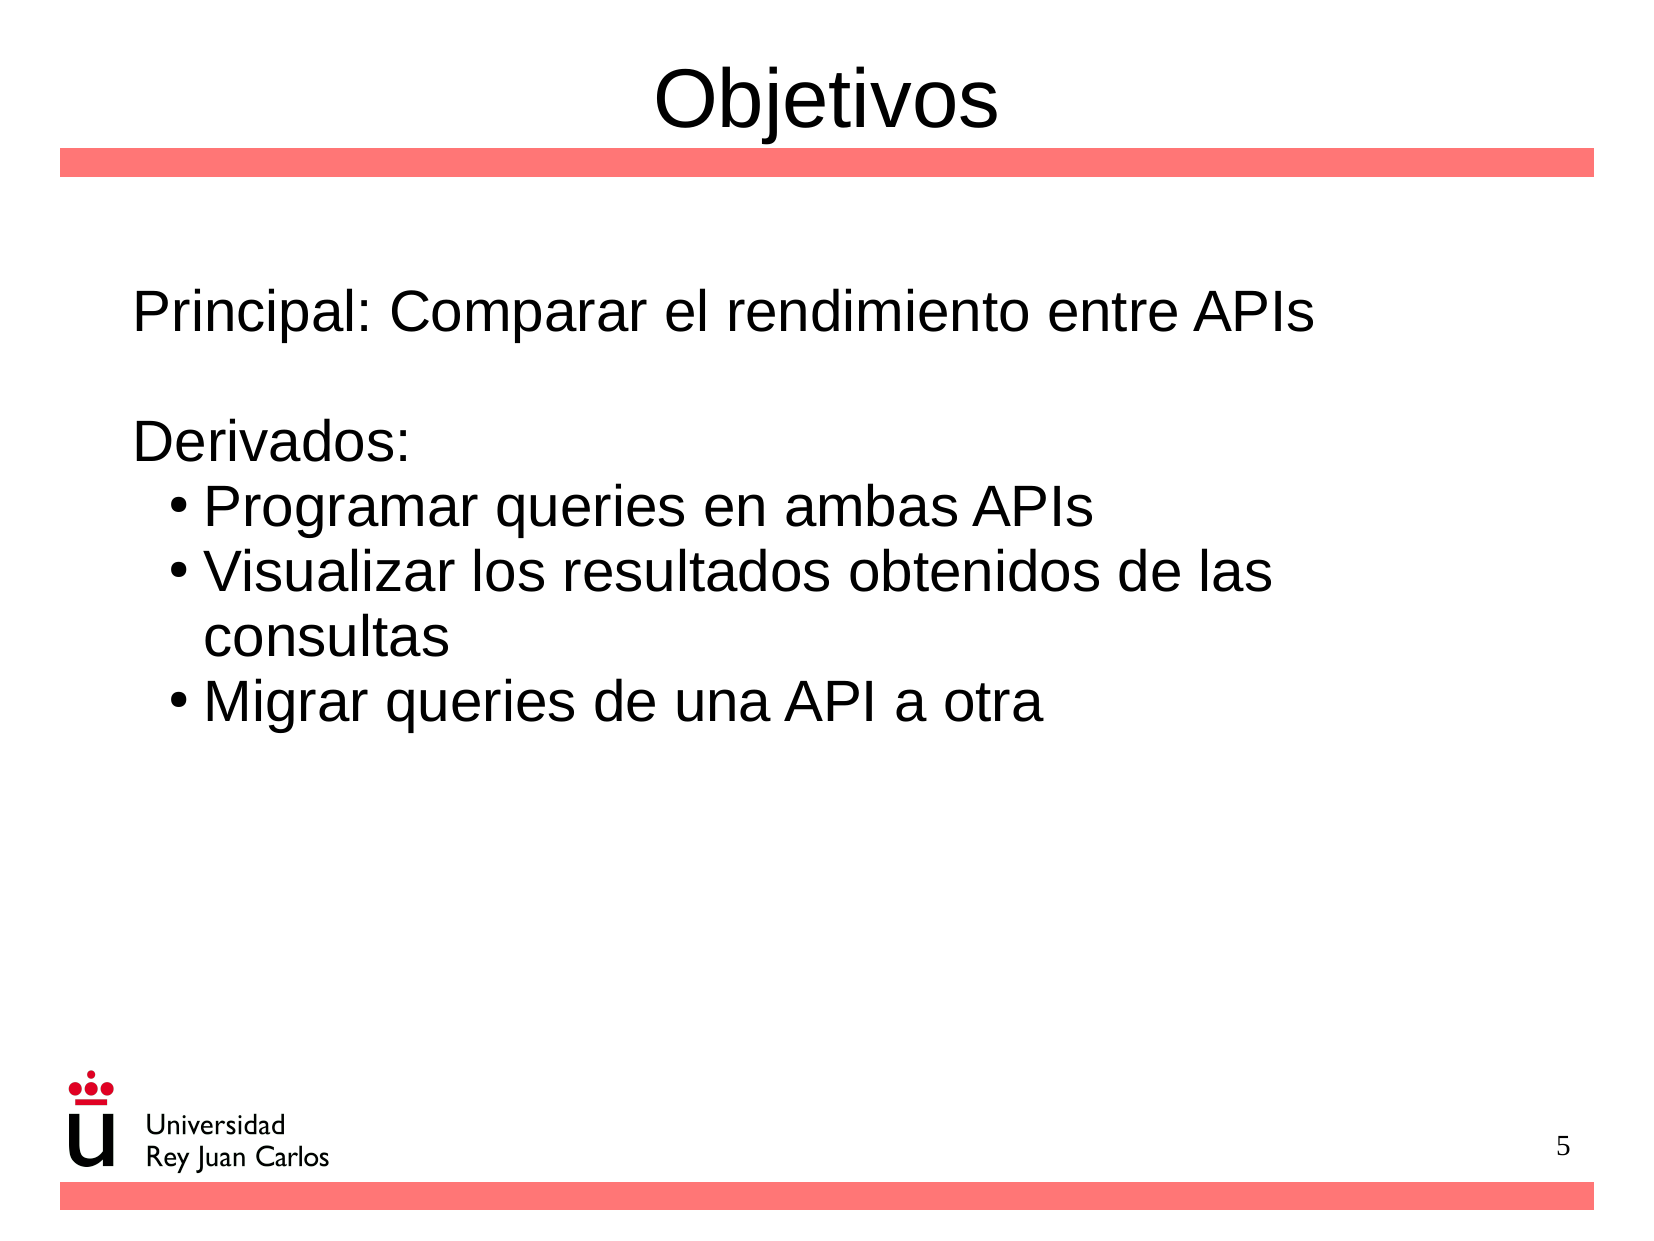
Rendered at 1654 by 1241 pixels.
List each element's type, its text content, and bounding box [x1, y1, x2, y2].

text_box [59, 147, 1595, 178]
text_box Principal: Comparar el rendimiento entre APIs Derivados: Programar queries en ambas APIs Visualizar los resultados obtenidos de las consultas Migrar queries de una API a otra [118, 206, 1536, 1034]
text_box [59, 1181, 1595, 1211]
picture [65, 1045, 331, 1181]
title Objetivos [82, 49, 1571, 147]
